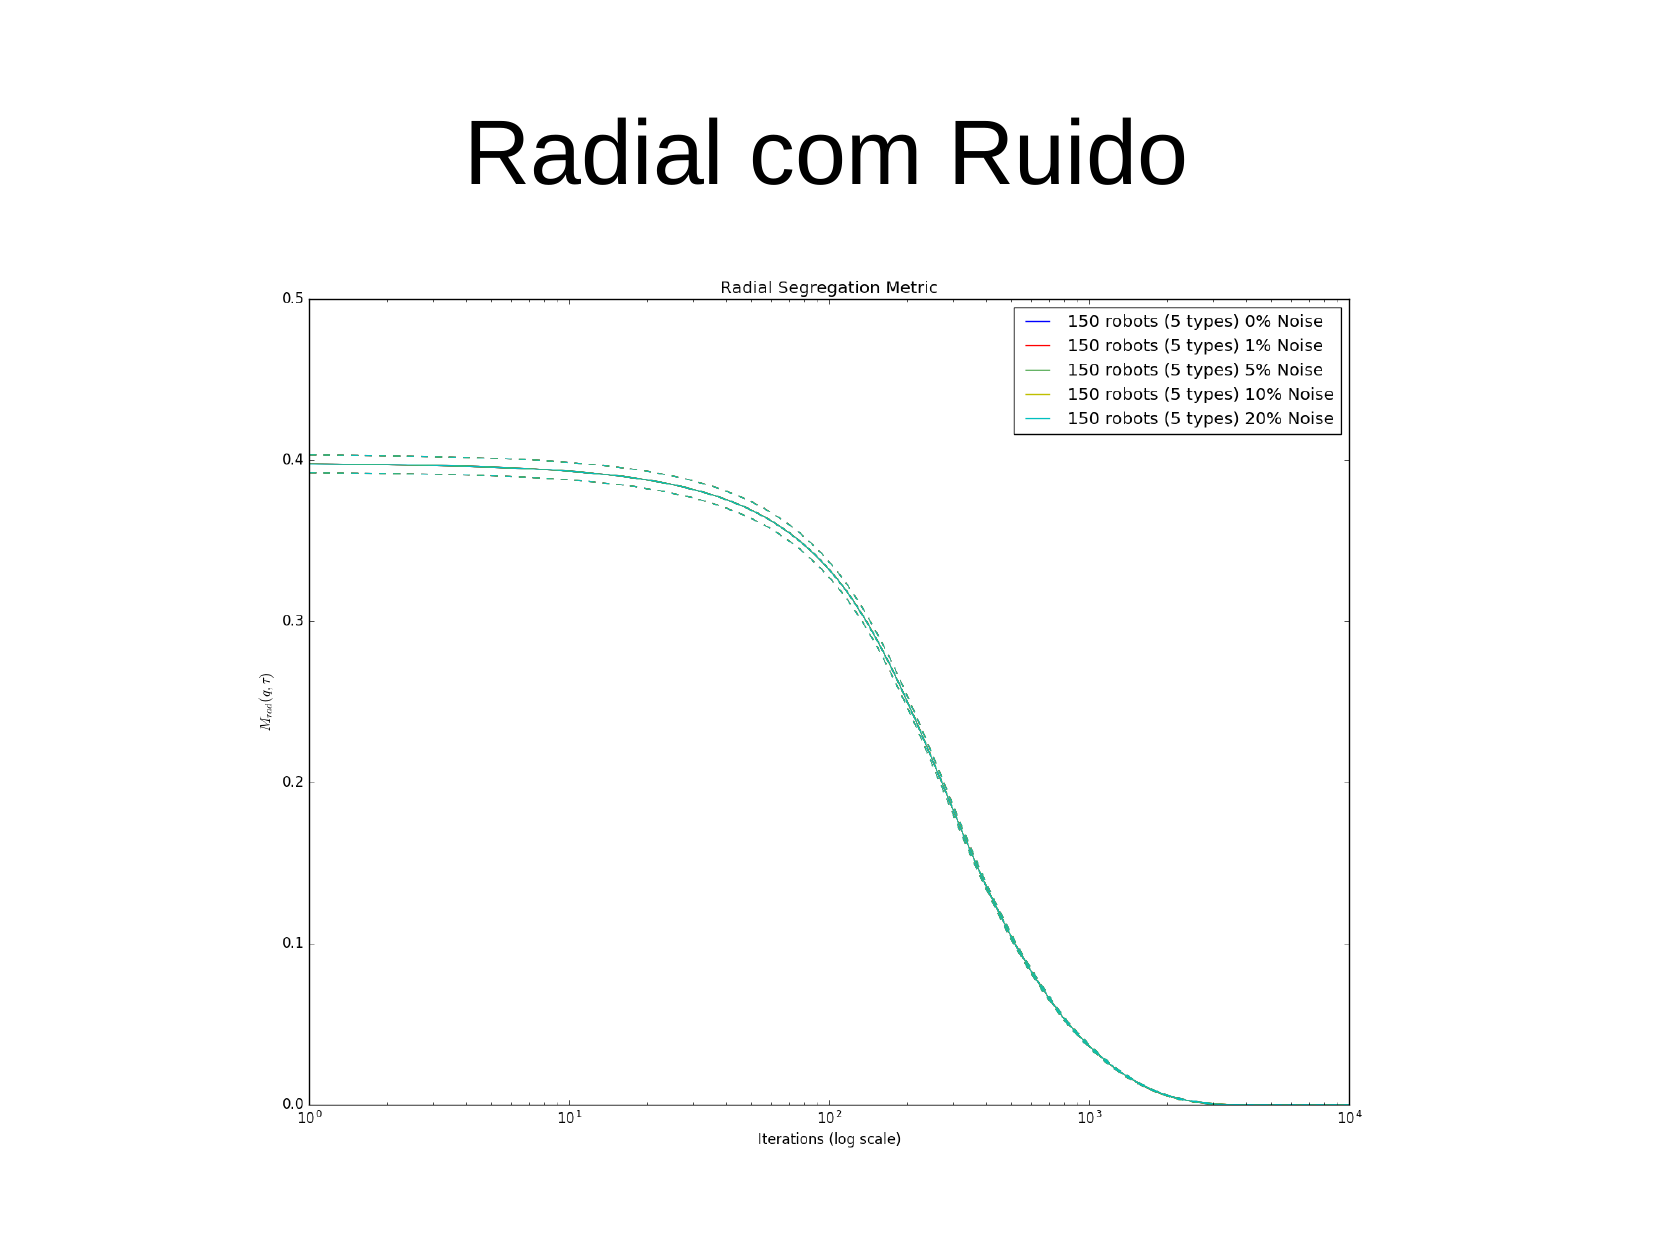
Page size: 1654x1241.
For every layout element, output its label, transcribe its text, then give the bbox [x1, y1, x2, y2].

title Radial com Ruido [82, 49, 1571, 257]
picture [141, 198, 1483, 1205]
